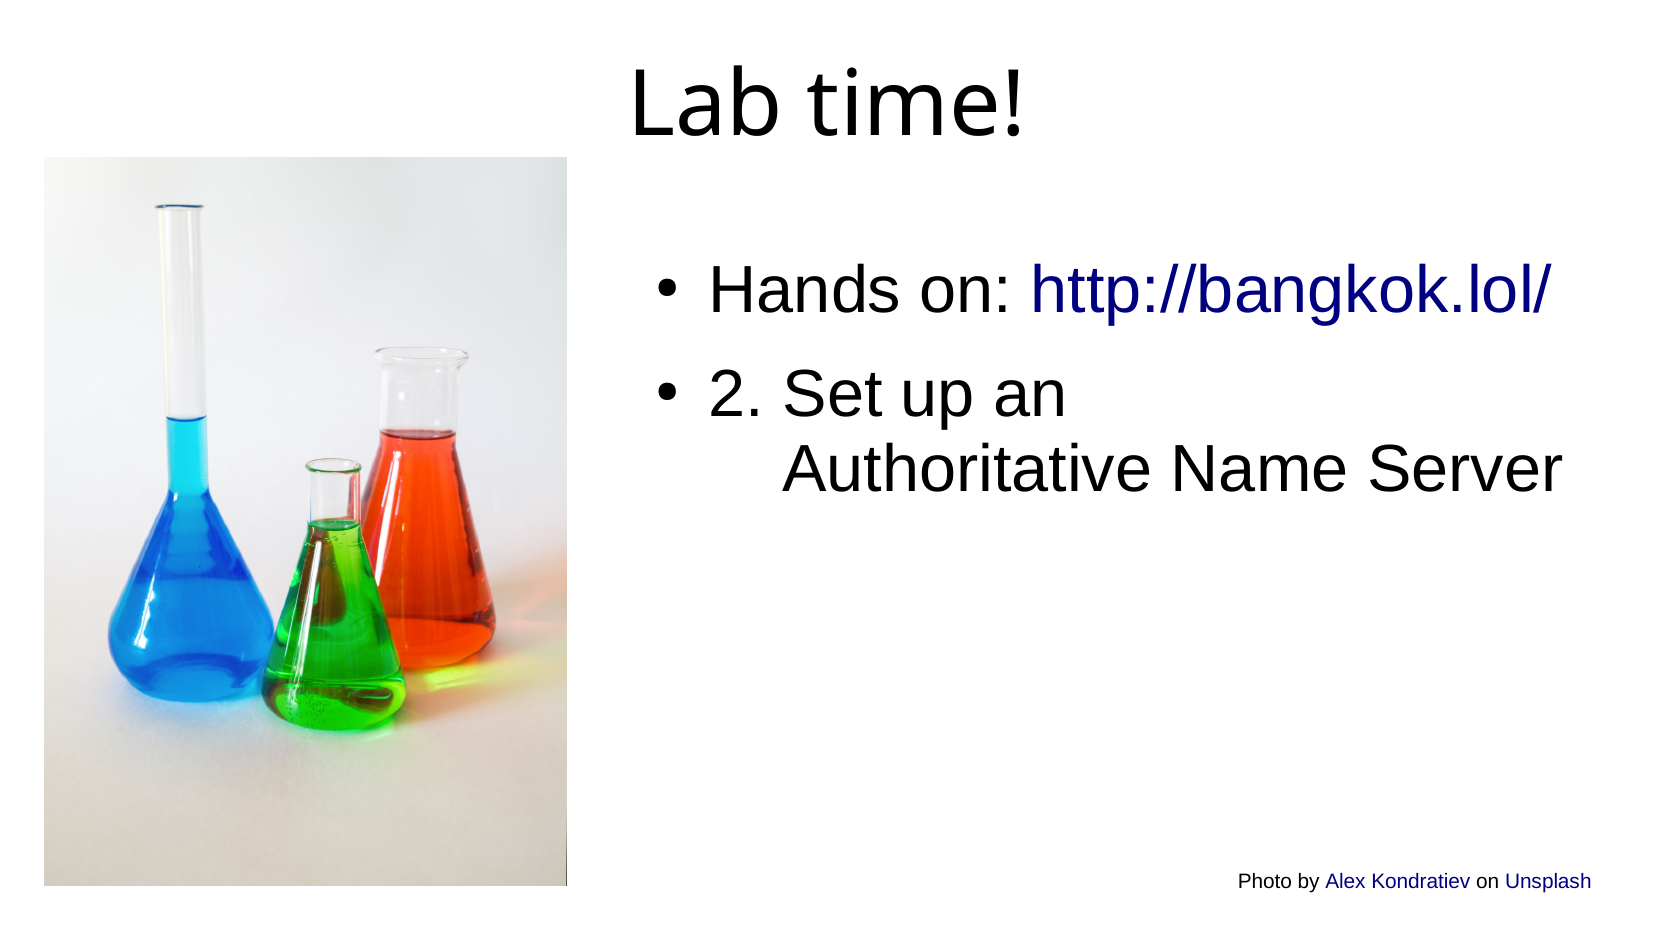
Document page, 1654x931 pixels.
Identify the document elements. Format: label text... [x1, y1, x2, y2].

list Hands on: http://bangkok.lol/ 2. Set up an Authoritative Name Server [637, 251, 1607, 792]
picture [44, 157, 567, 886]
title Lab time! [82, 37, 1571, 221]
text_box Photo by Alex Kondratiev on Unsplash [1223, 862, 1607, 901]
